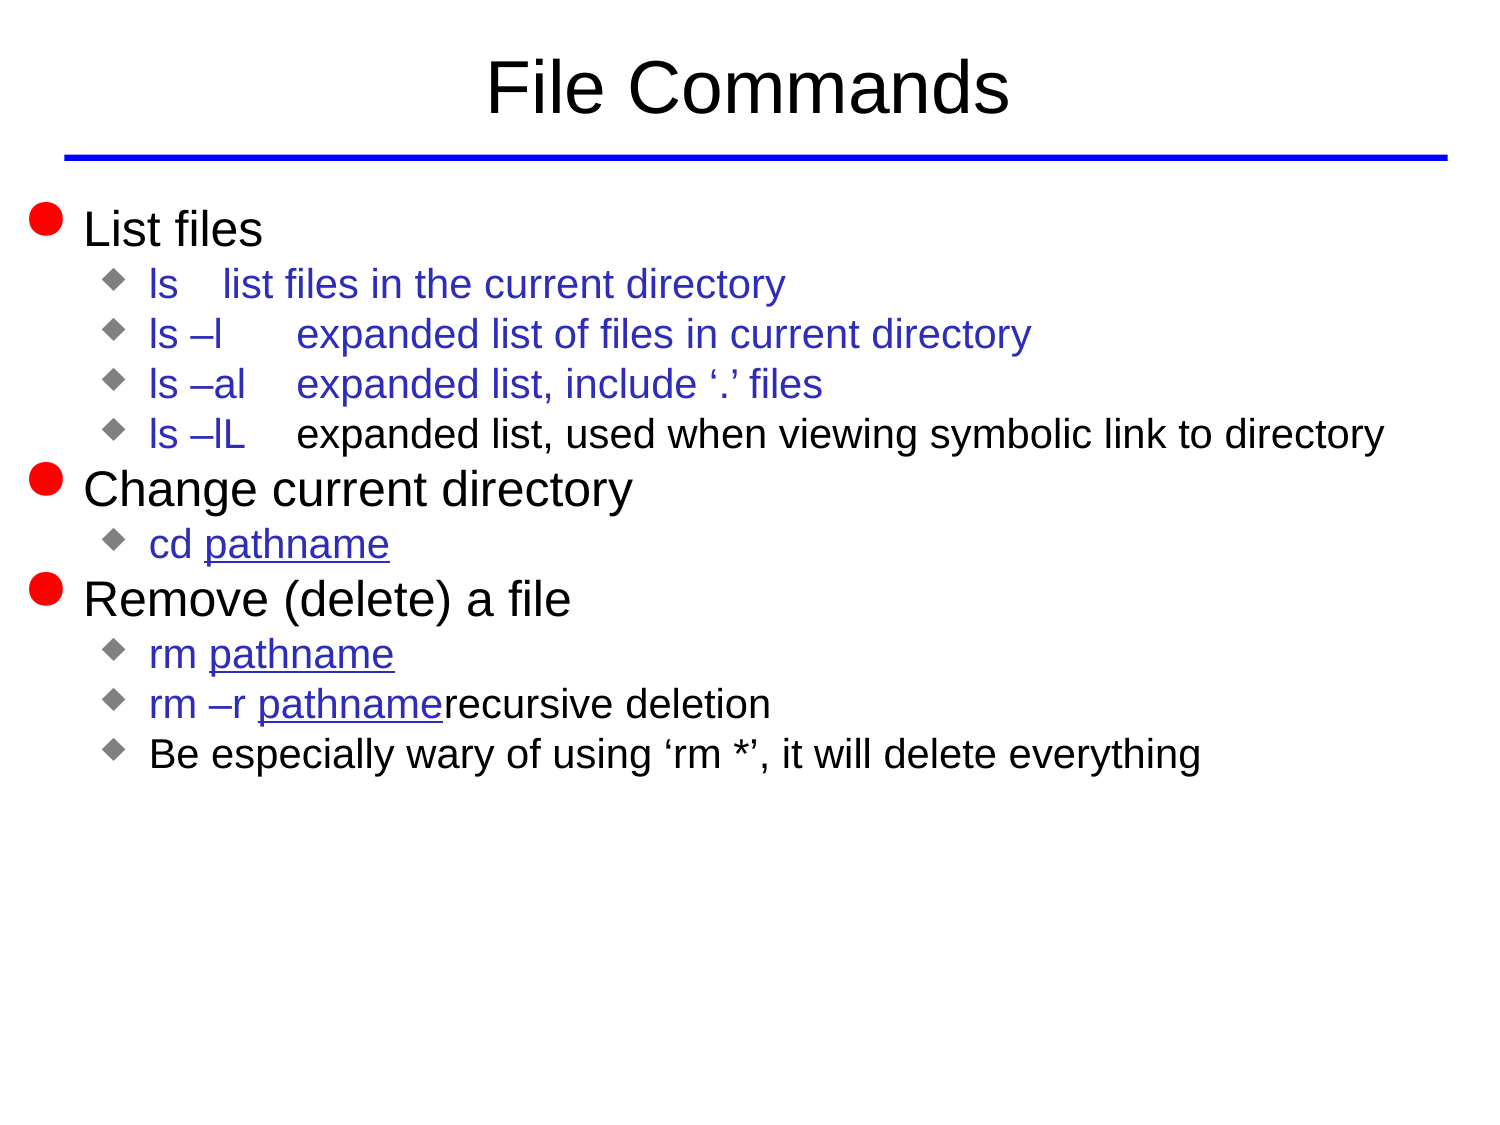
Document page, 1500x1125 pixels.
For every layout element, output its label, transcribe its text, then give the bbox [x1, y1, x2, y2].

title File Commands [115, 21, 1382, 147]
list List files ls list files in the current directory ls –l expanded list of files in current directory ls –al expanded list, include ‘.’ files ls –lL expanded list, used when viewing symbolic link to directory Change current directory cd pathname Remove (delete) a file rm pathname rm –r pathname recursive deletion Be especially wary of using ‘rm *’, it will delete everything [11, 189, 1461, 1029]
